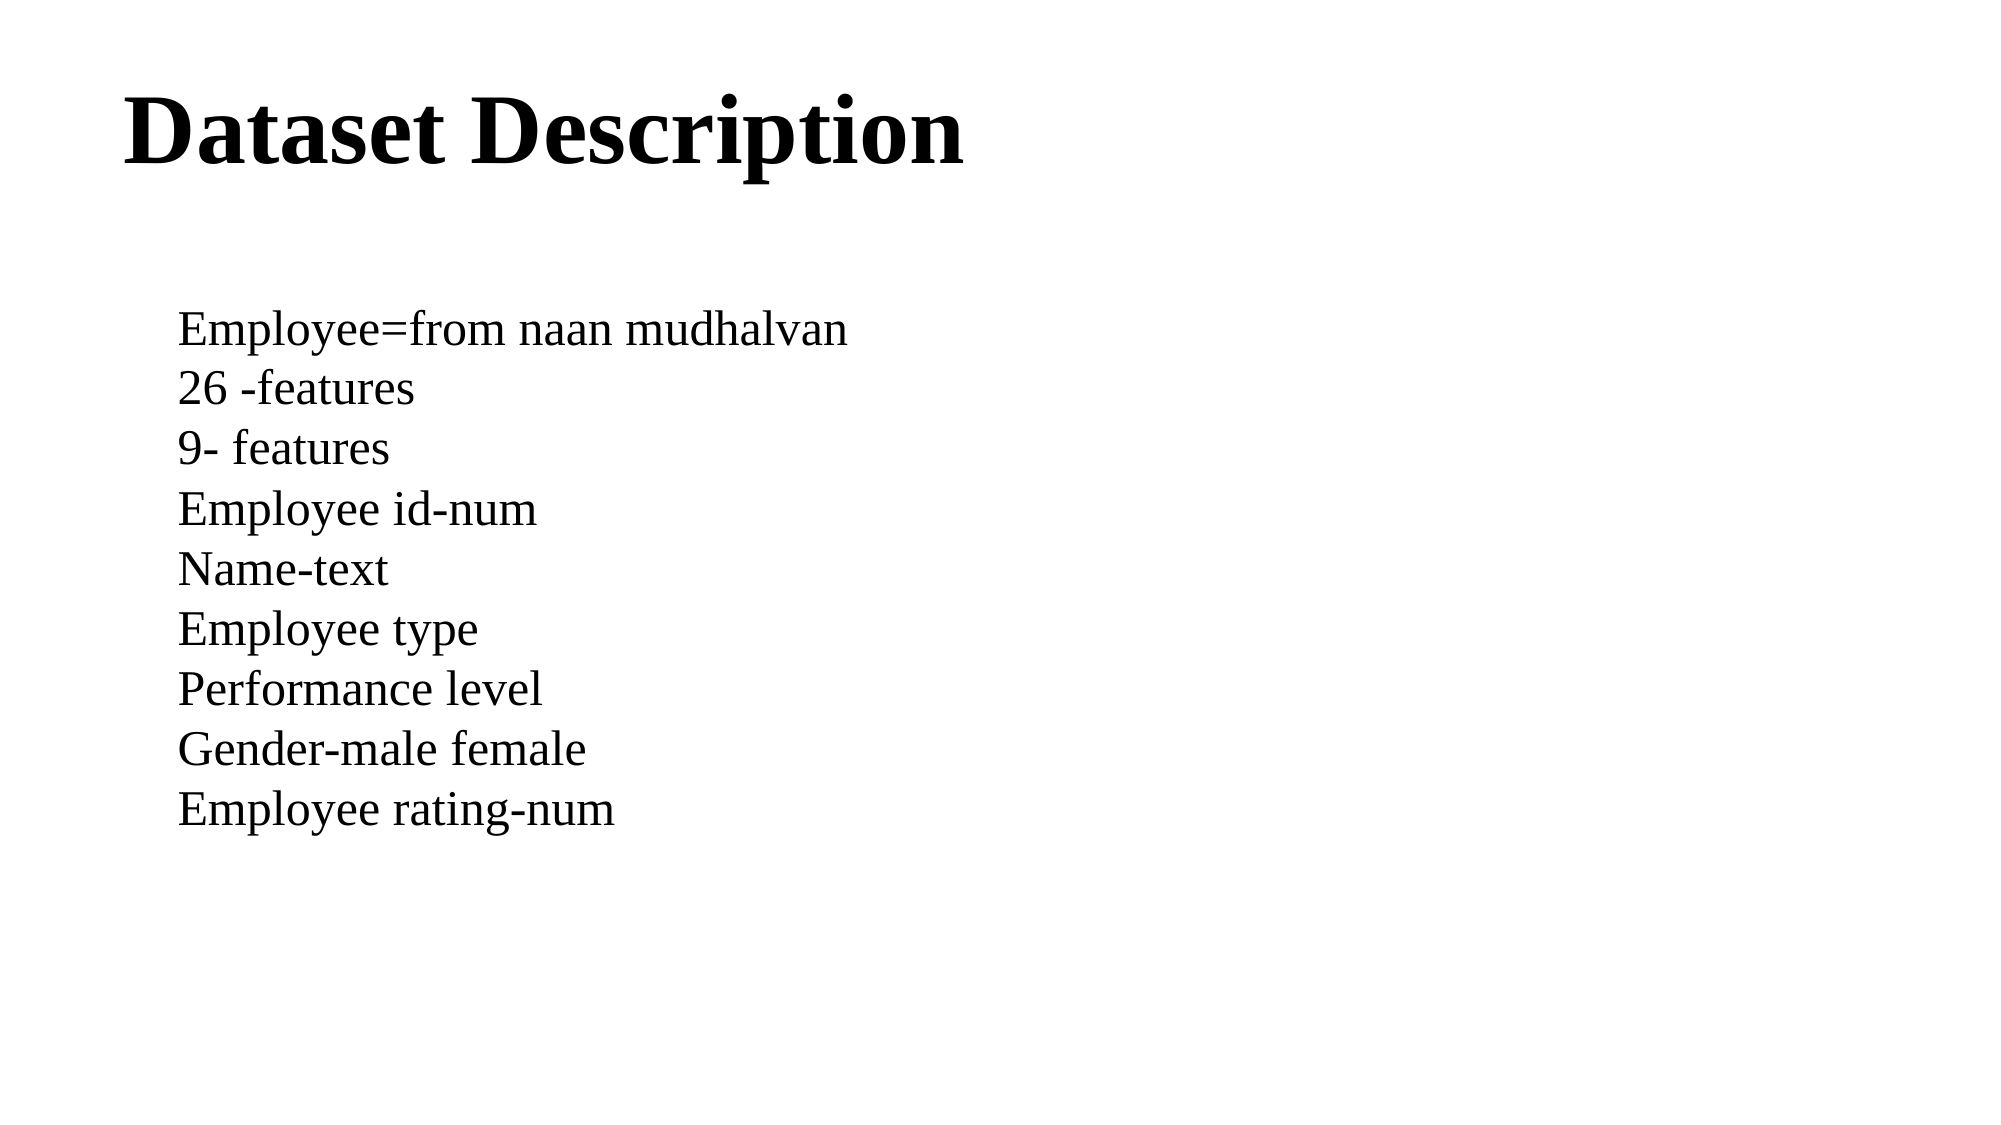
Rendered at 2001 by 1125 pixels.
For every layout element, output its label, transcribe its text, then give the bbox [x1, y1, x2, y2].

title Dataset Description [123, 63, 1877, 185]
text_box Employee=from naan mudhalvan 26 -features 9- features Employee id-num Name-text Employee type Performance level Gender-male female Employee rating-num [162, 287, 1197, 848]
